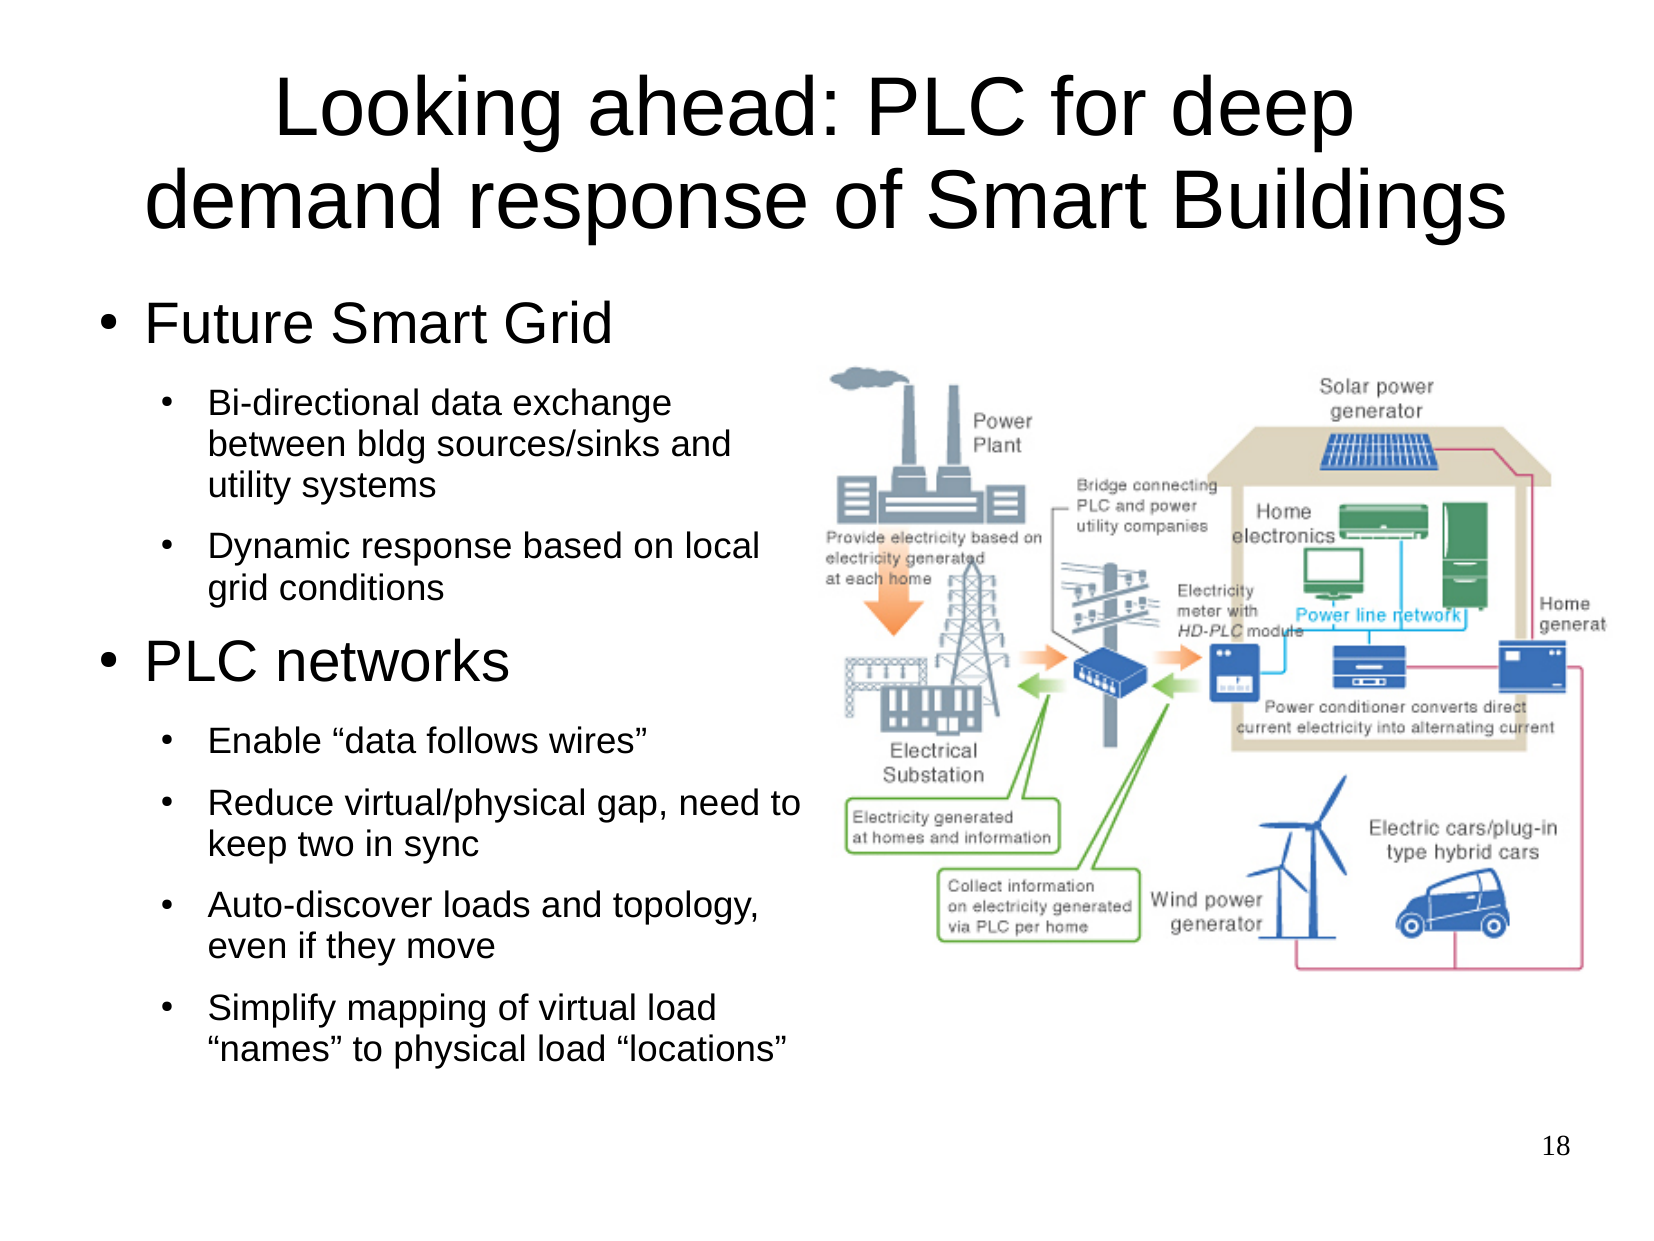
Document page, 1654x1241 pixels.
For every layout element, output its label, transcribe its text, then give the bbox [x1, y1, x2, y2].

title Looking ahead: PLC for deep demand response of Smart Buildings [82, 49, 1571, 257]
picture [803, 337, 1613, 995]
list Future Smart Grid Bi-directional data exchange between bldg sources/sinks and utility systems Dynamic response based on local grid conditions PLC networks Enable “data follows wires” Reduce virtual/physical gap, need to keep two in sync Auto-discover loads and topology, even if they move Simplify mapping of virtual load “names” to physical load “locations” [82, 290, 809, 1109]
